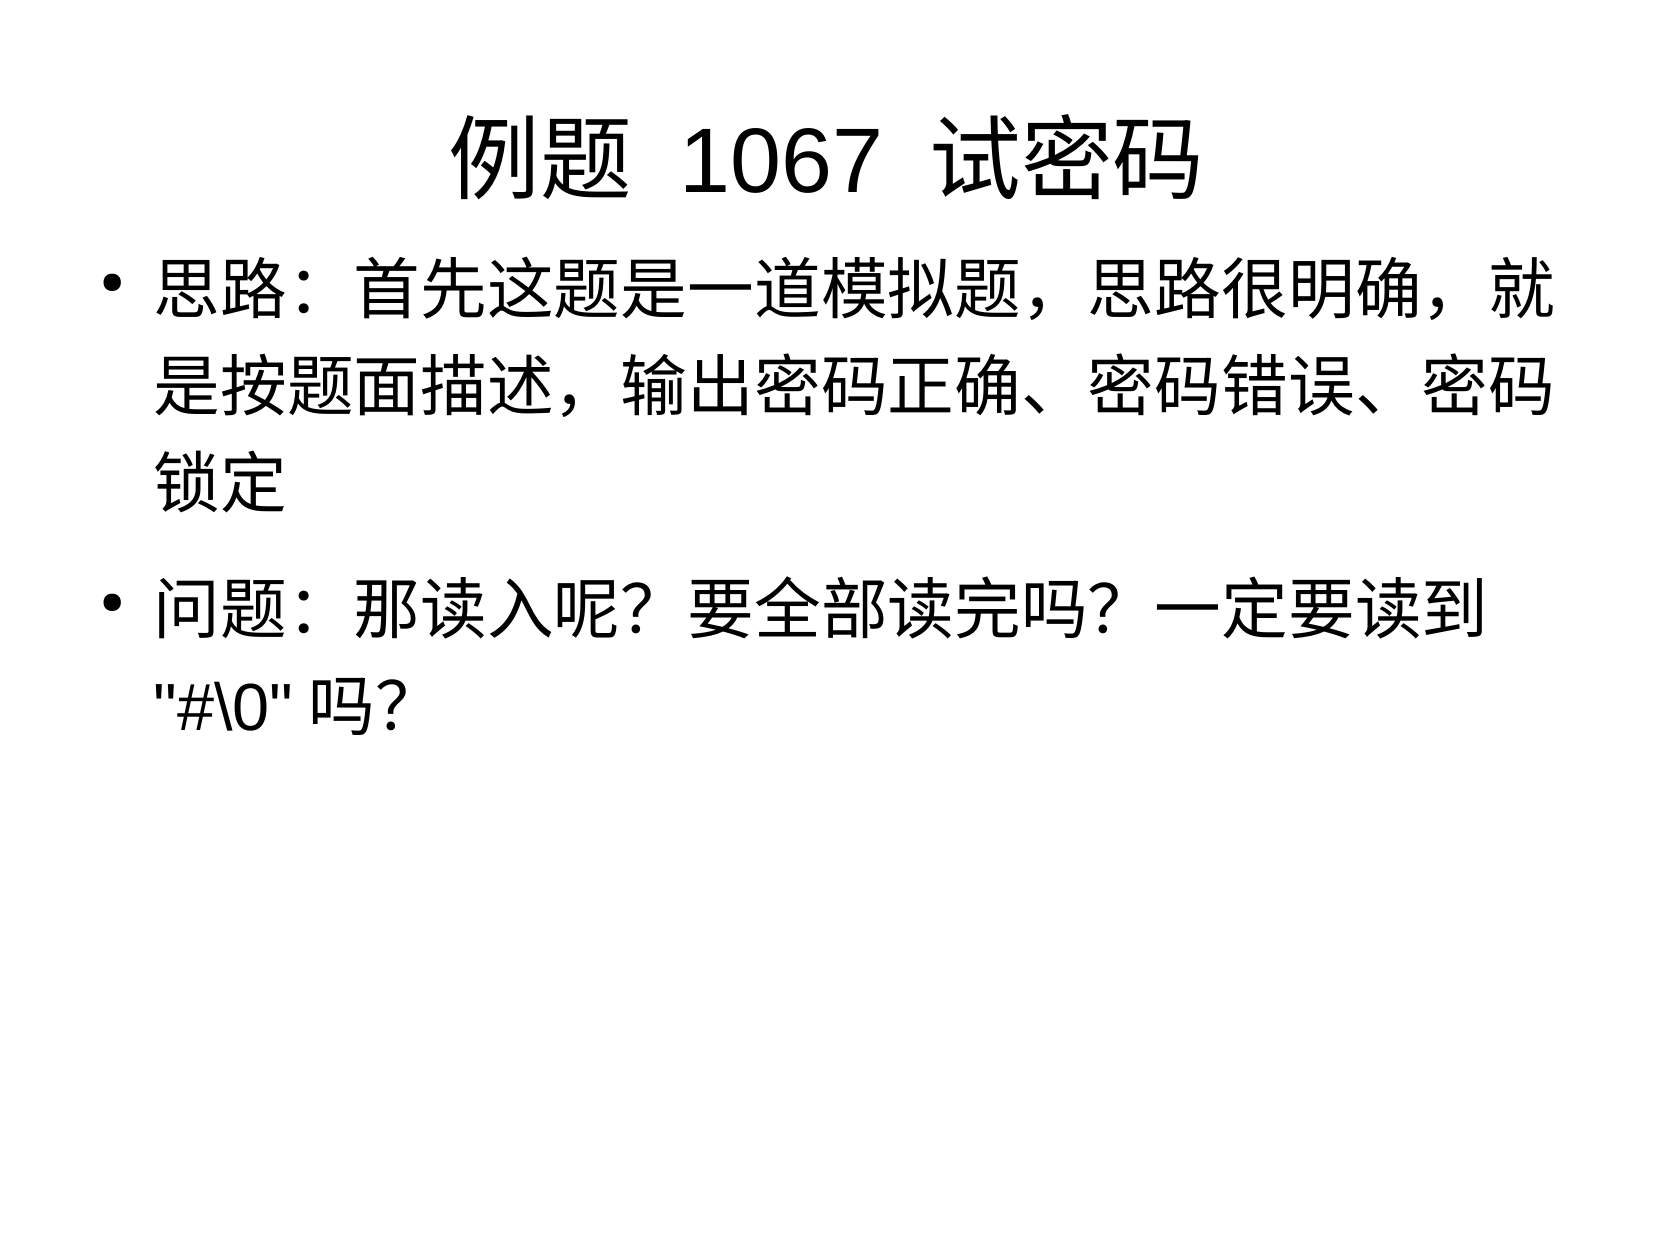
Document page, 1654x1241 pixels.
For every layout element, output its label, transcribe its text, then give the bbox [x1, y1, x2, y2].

title 例题 1067 试密码 [82, 49, 1571, 236]
list 思路：首先这题是一道模拟题，思路很明确，就是按题面描述，输出密码正确、密码错误、密码锁定 问题：那读入呢？要全部读完吗？一定要读到 "#\0"吗？ [82, 236, 1571, 1193]
